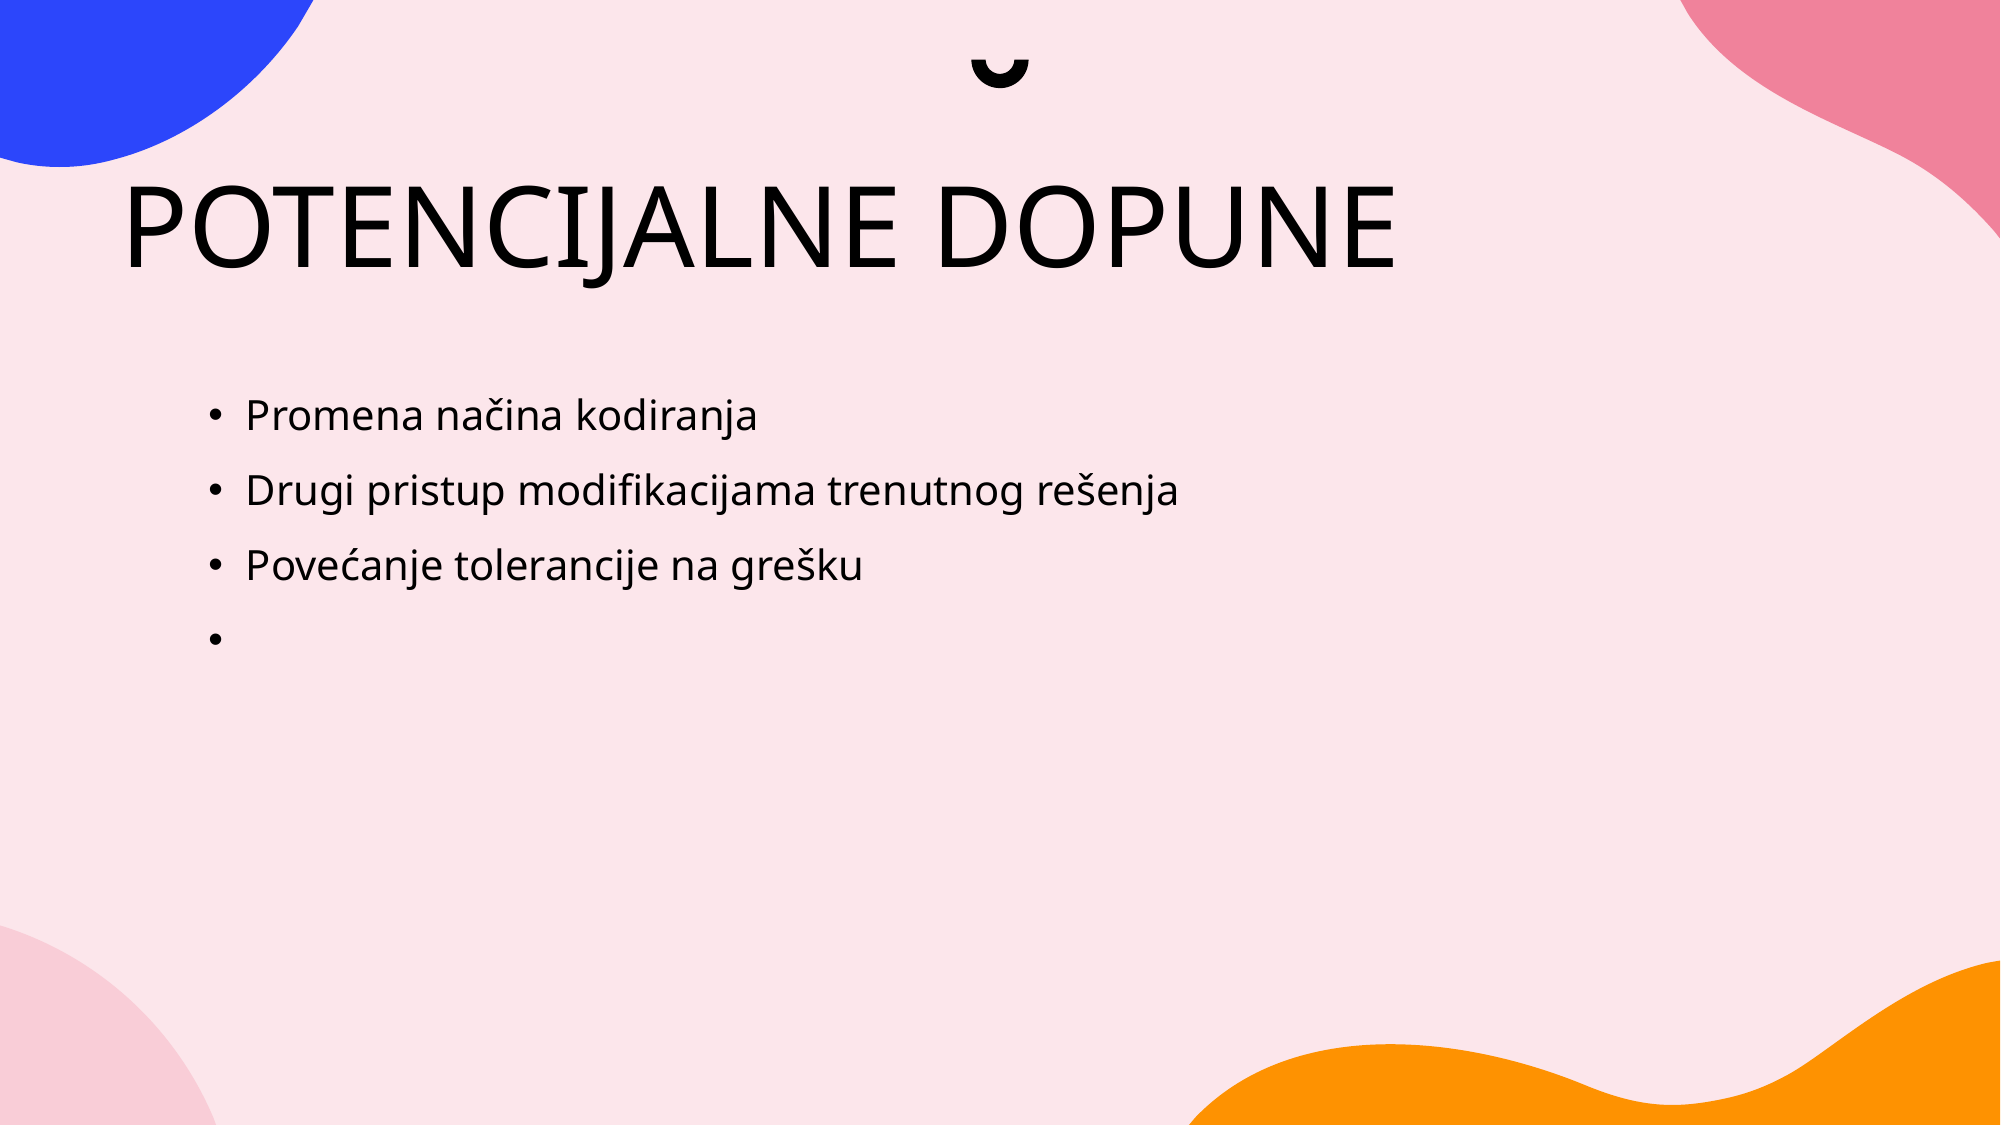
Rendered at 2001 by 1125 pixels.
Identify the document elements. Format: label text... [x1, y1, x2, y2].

title Potencijalne Dopune [120, 91, 1579, 382]
text_box Promena načina kodiranja Drugi pristup modifikacijama trenutnog rešenja Povećanje tolerancije na grešku [193, 381, 1306, 713]
